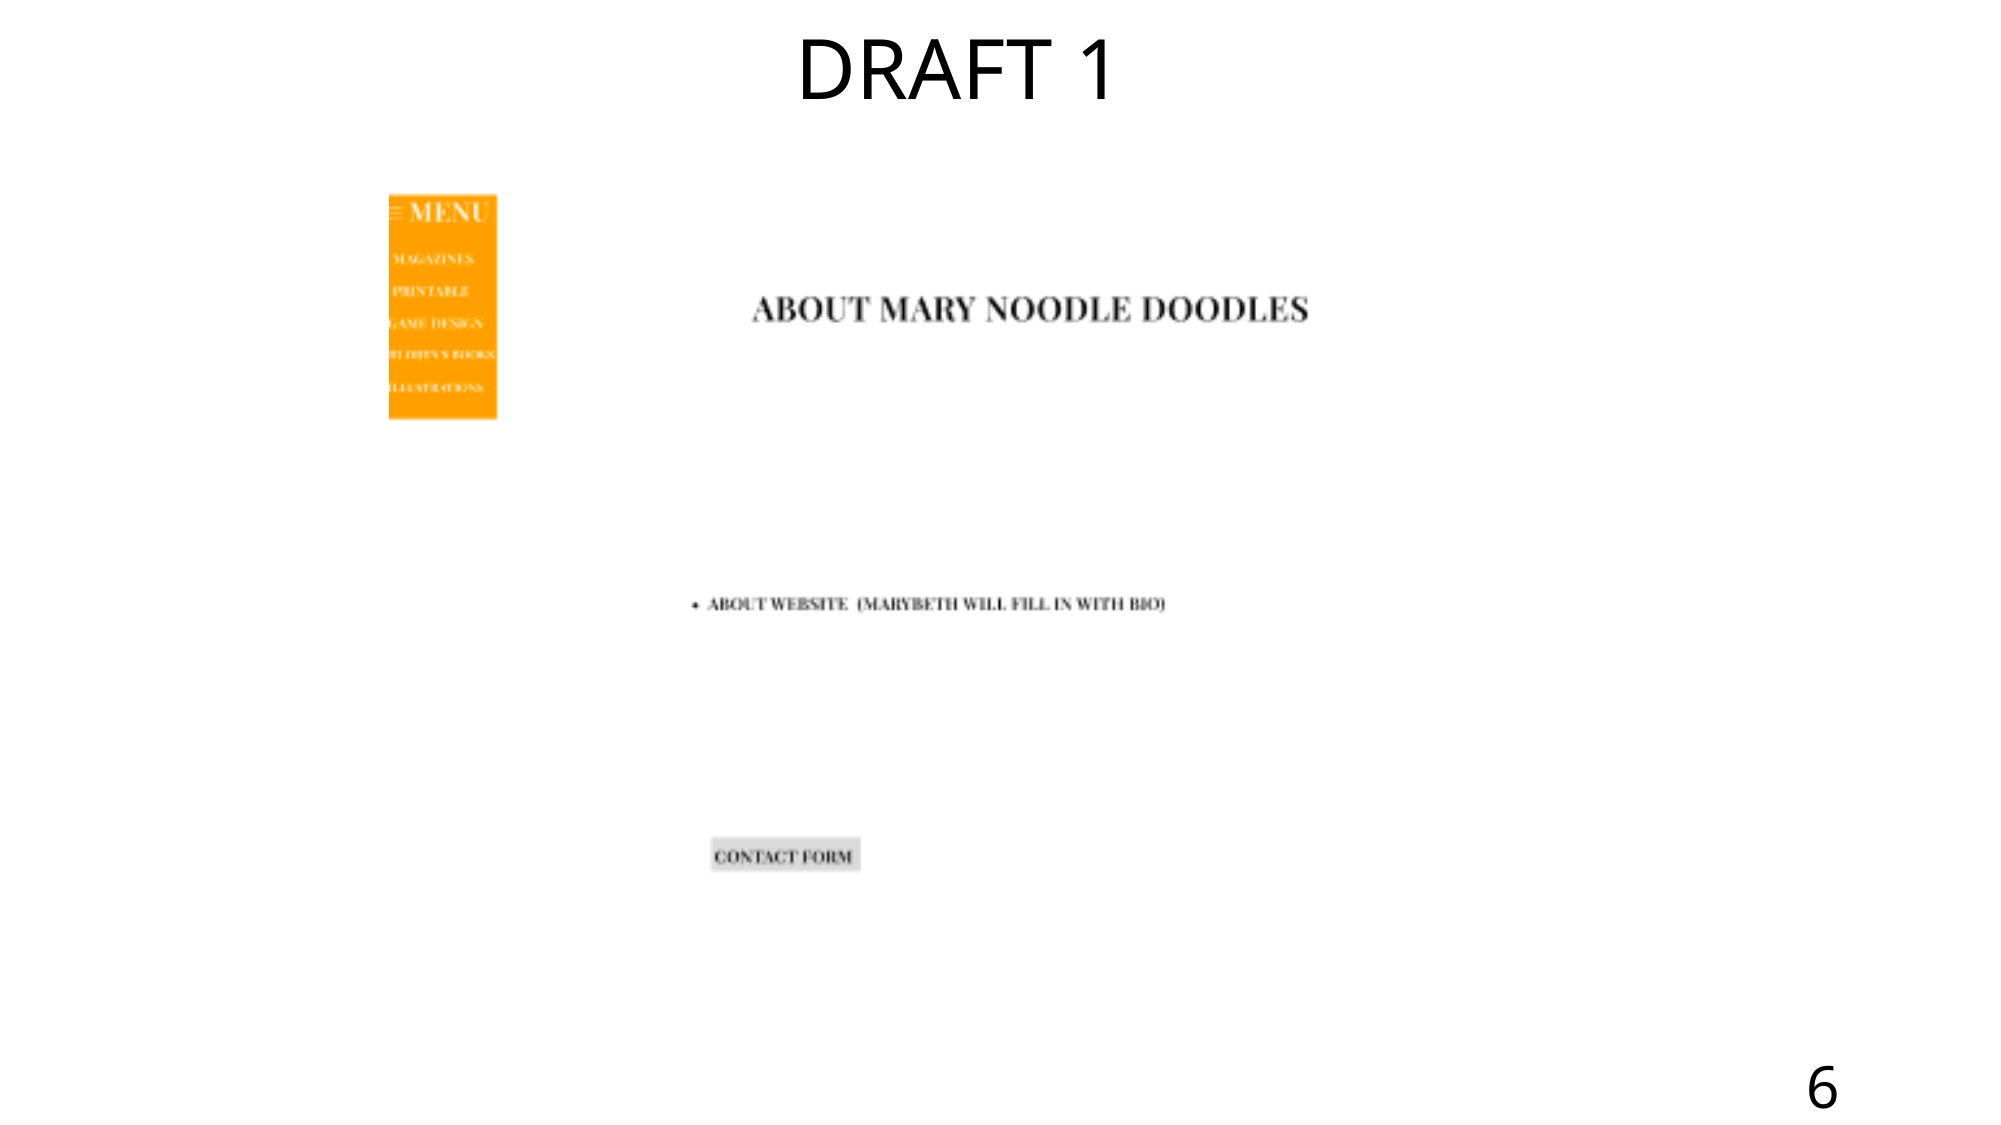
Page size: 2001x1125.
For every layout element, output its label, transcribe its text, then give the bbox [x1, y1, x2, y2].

title DRAFT 1 [93, 0, 1848, 174]
slide_number 6 [1791, 1042, 1902, 1103]
picture [389, 174, 1552, 940]
